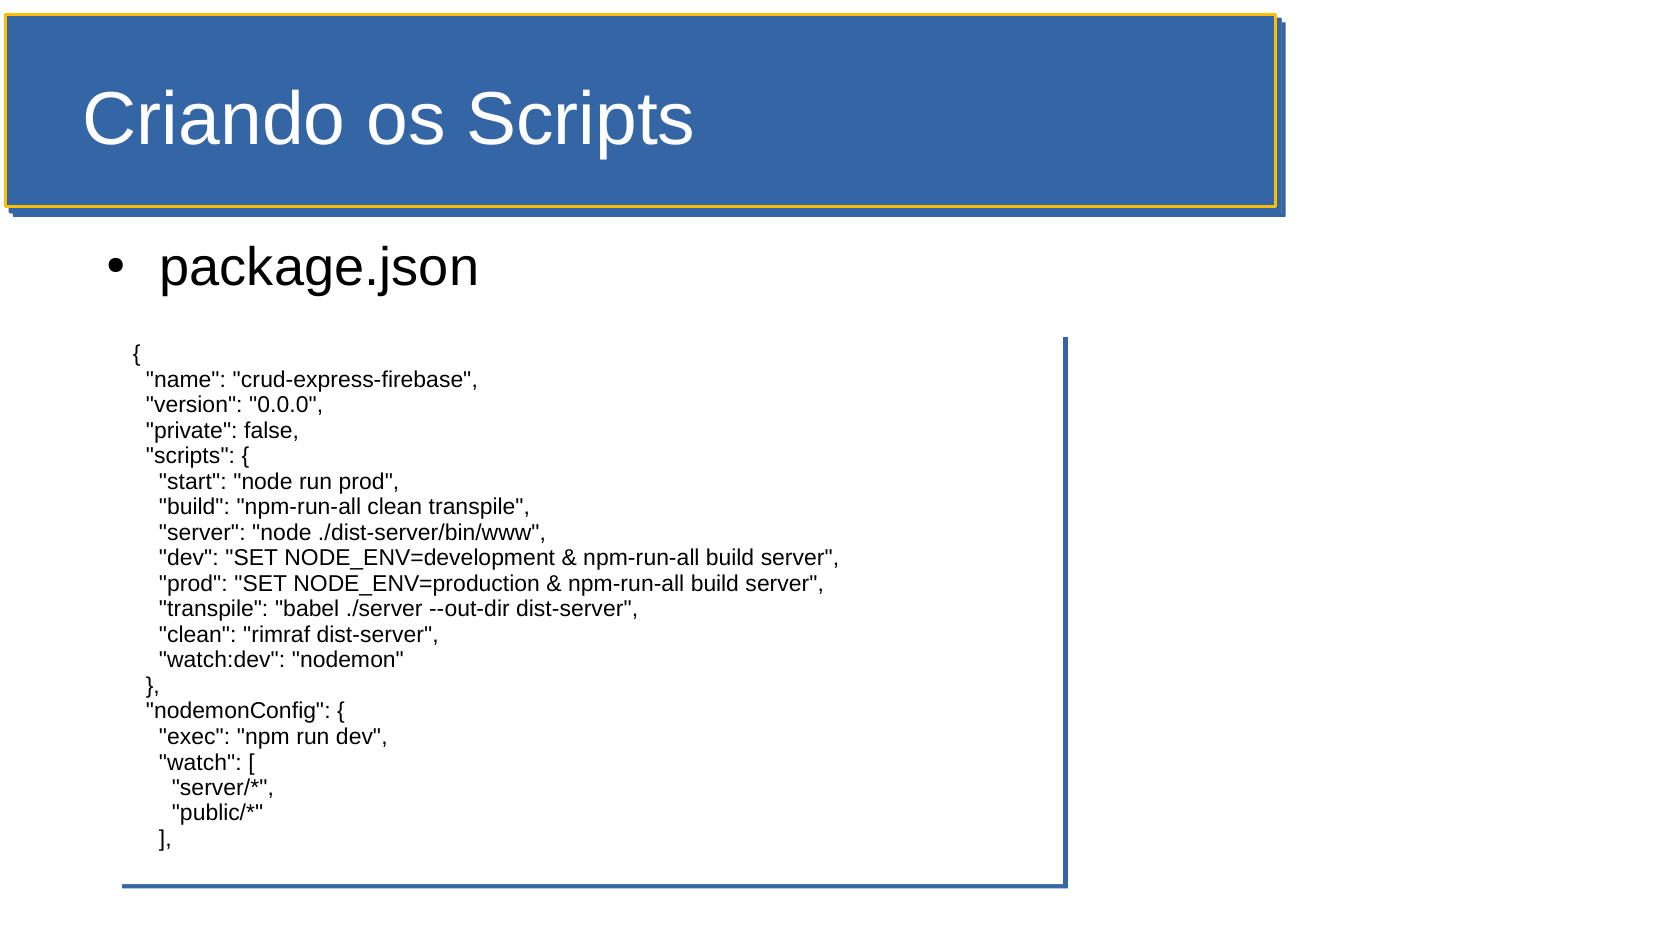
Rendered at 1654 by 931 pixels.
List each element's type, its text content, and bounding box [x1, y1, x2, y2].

list package.json [88, 236, 1565, 798]
title Criando os Scripts [82, 44, 1235, 192]
text_box { "name": "crud-express-firebase", "version": "0.0.0", "private": false, "scripts": { "start": "node run prod", "build": "npm-run-all clean transpile", "server": "node ./dist-server/bin/www", "dev": "SET NODE_ENV=development & npm-run-all build server", "prod": "SET NODE_ENV=production & npm-run-all build server", "transpile": "babel ./server --out-dir dist-server", "clean": "rimraf dist-server", "watch:dev": "nodemon" }, "nodemonConfig": { "exec": "npm run dev", "watch": [ "server/*", "public/*" ], [118, 333, 1063, 885]
